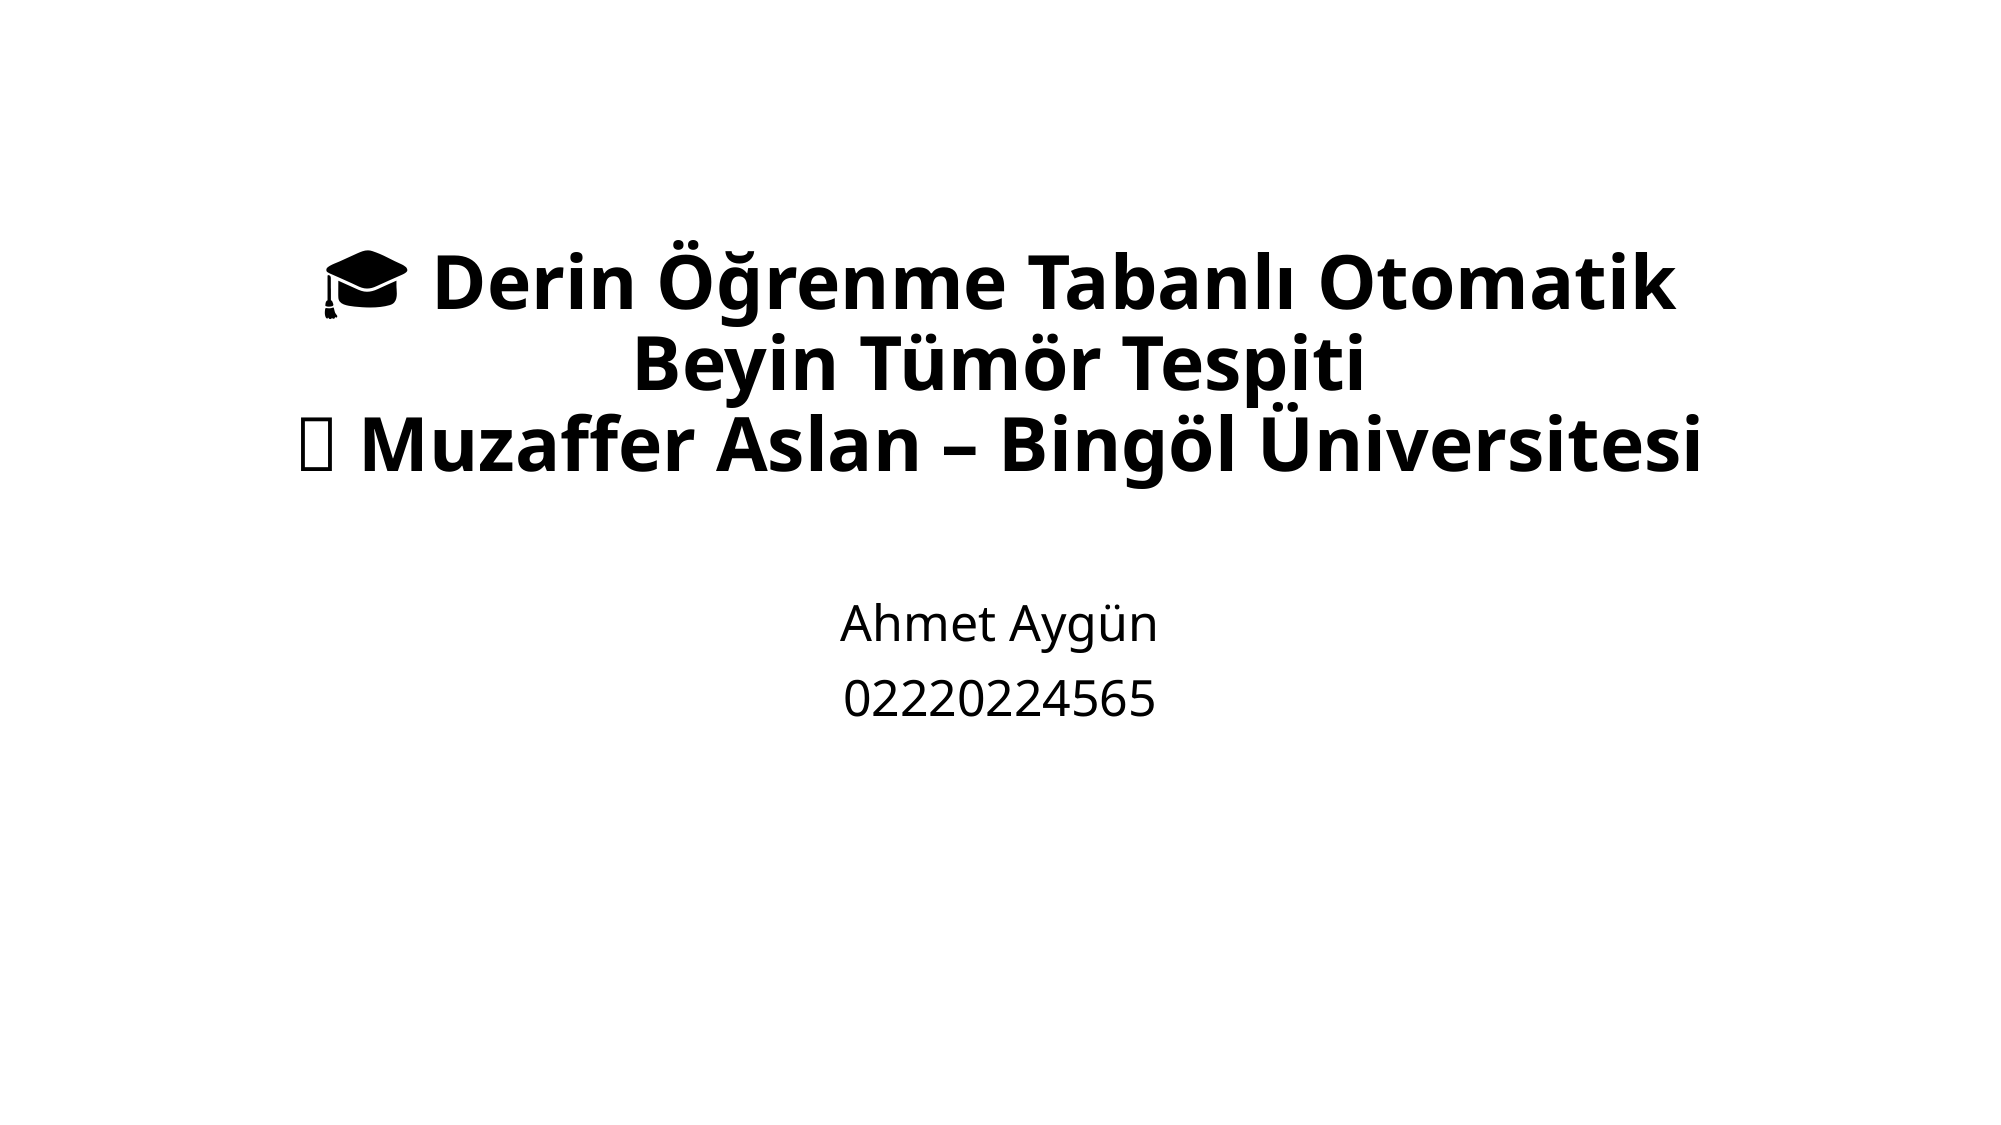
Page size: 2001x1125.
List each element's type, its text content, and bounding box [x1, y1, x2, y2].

title 🎓 Derin Öğrenme Tabanlı Otomatik Beyin Tümör Tespiti 🔬 Muzaffer Aslan – Bingöl Üniversitesi [249, 184, 1750, 576]
subtitle Ahmet Aygün 02220224565 [249, 590, 1750, 863]
